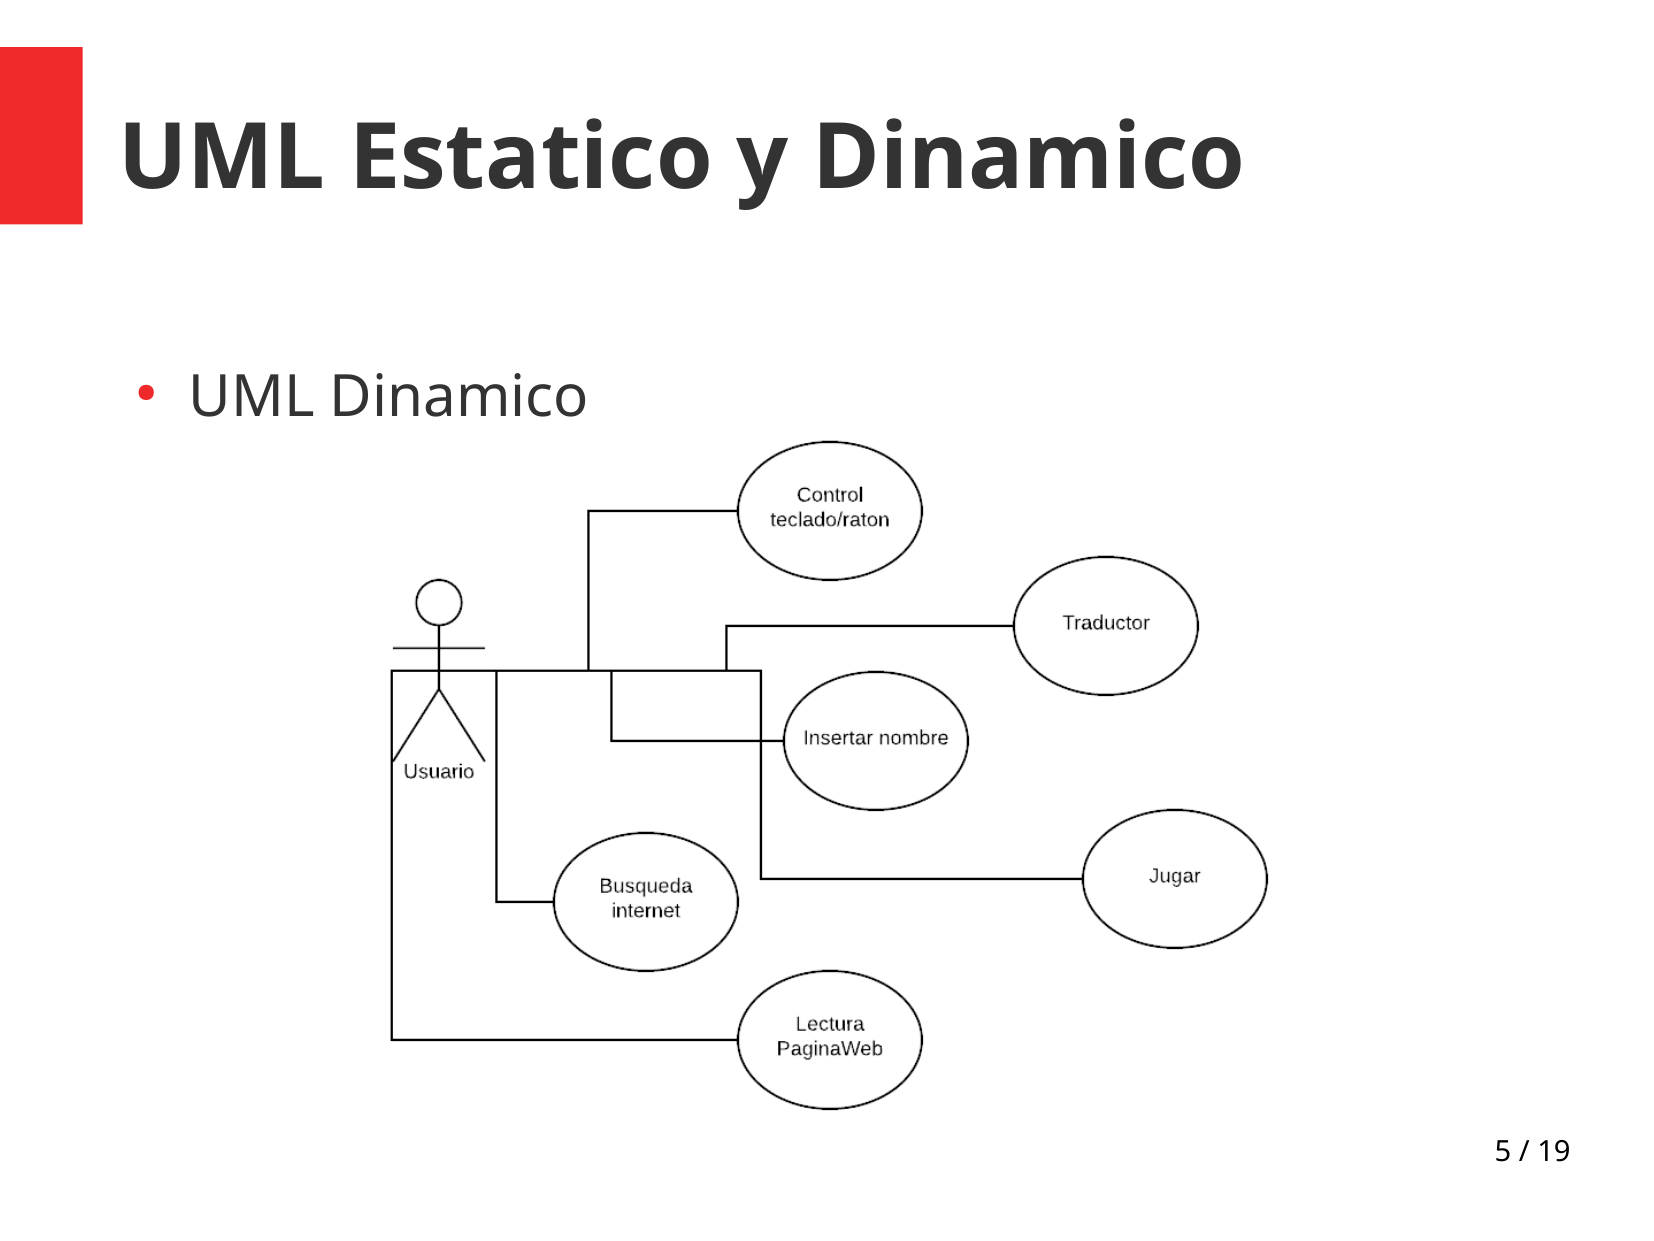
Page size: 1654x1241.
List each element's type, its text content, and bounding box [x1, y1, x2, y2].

list UML Dinamico [118, 354, 826, 691]
title UML Estatico y Dinamico [118, 49, 1571, 257]
picture [255, 396, 1313, 1156]
